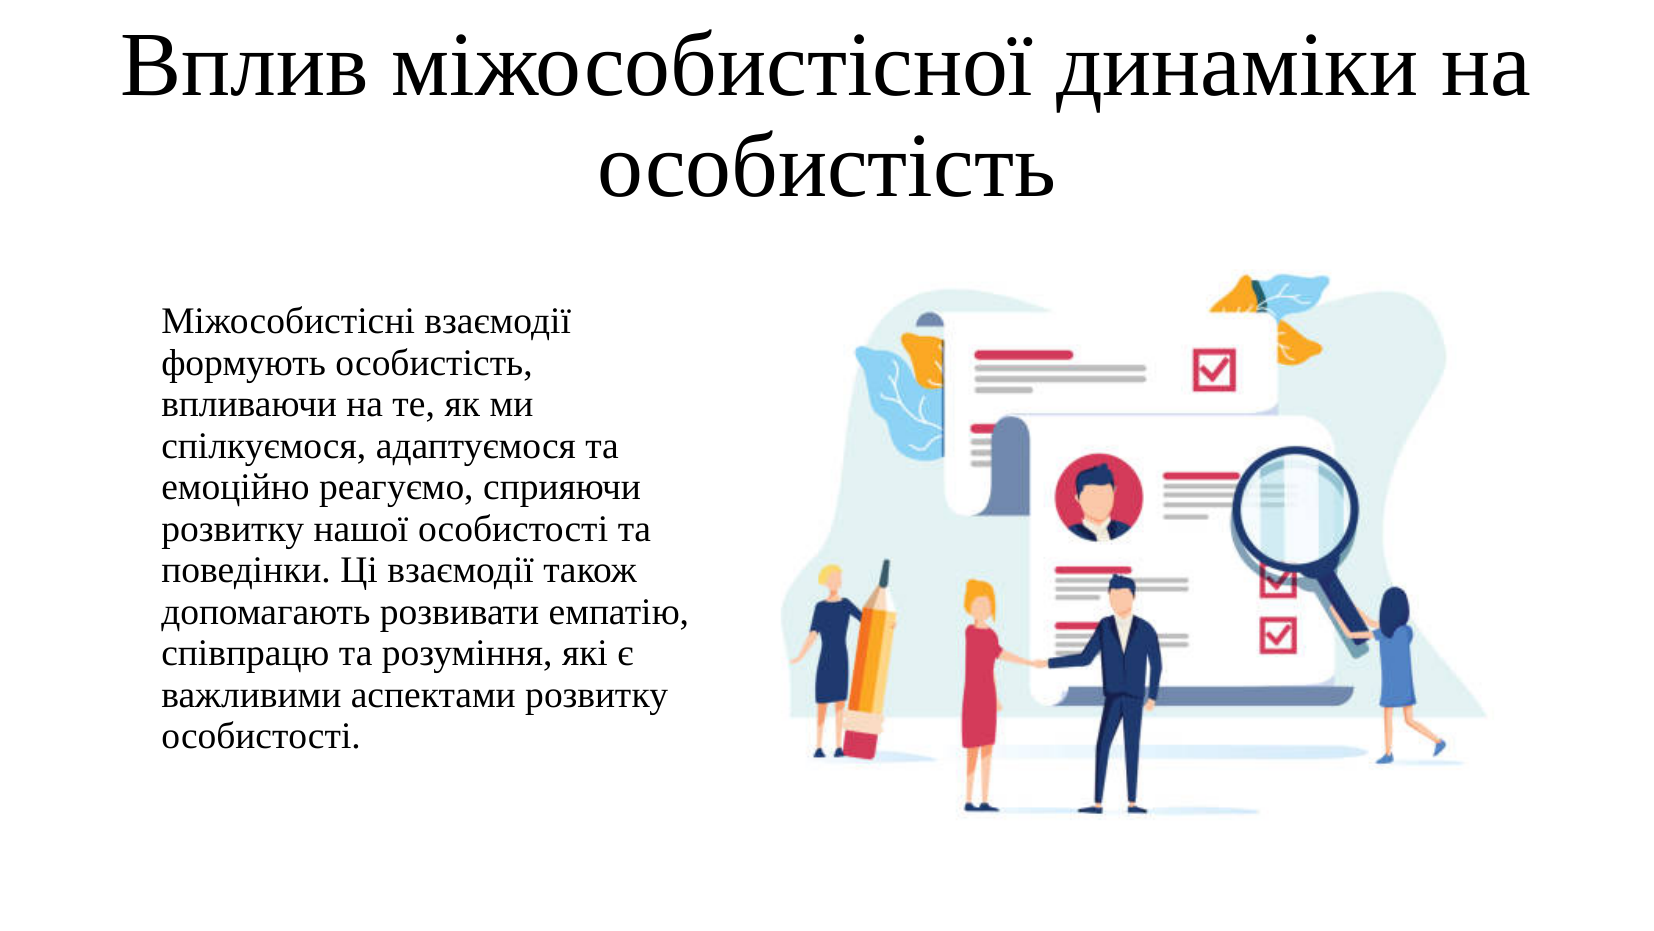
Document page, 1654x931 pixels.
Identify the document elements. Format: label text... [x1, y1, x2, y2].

picture [656, 182, 1613, 901]
title Вплив міжособистісної динаміки на особистість [82, 12, 1571, 218]
list Міжособистісні взаємодії формують особистість, впливаючи на те, як ми спілкуємося, адаптуємося та емоційно реагуємо, сприяючи розвитку нашої особистості та поведінки. Ці взаємодії також допомагають розвивати емпатію, співпрацю та розуміння, які є важливими аспектами розвитку особистості. [90, 300, 713, 765]
